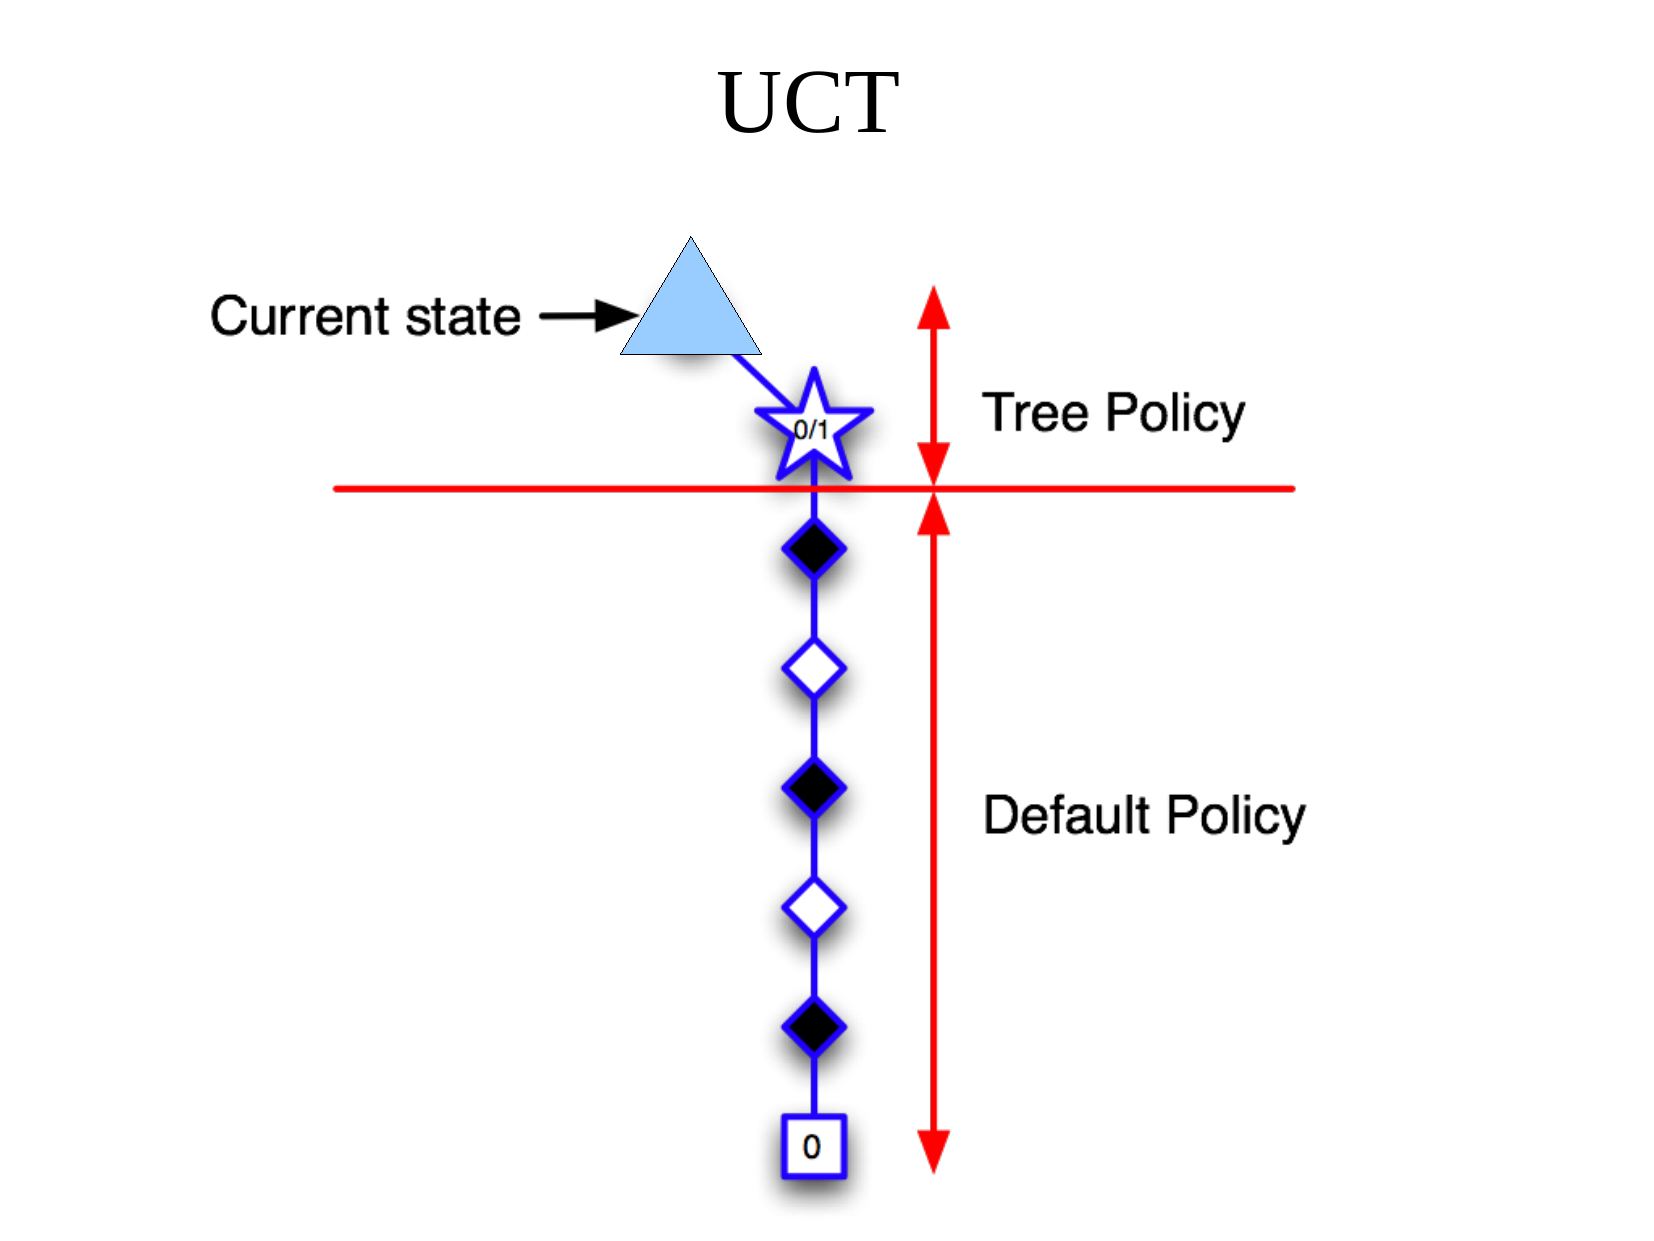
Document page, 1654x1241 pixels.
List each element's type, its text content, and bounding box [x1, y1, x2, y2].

text_box [620, 236, 762, 355]
picture [189, 255, 1328, 1225]
title UCT [84, 15, 1538, 188]
